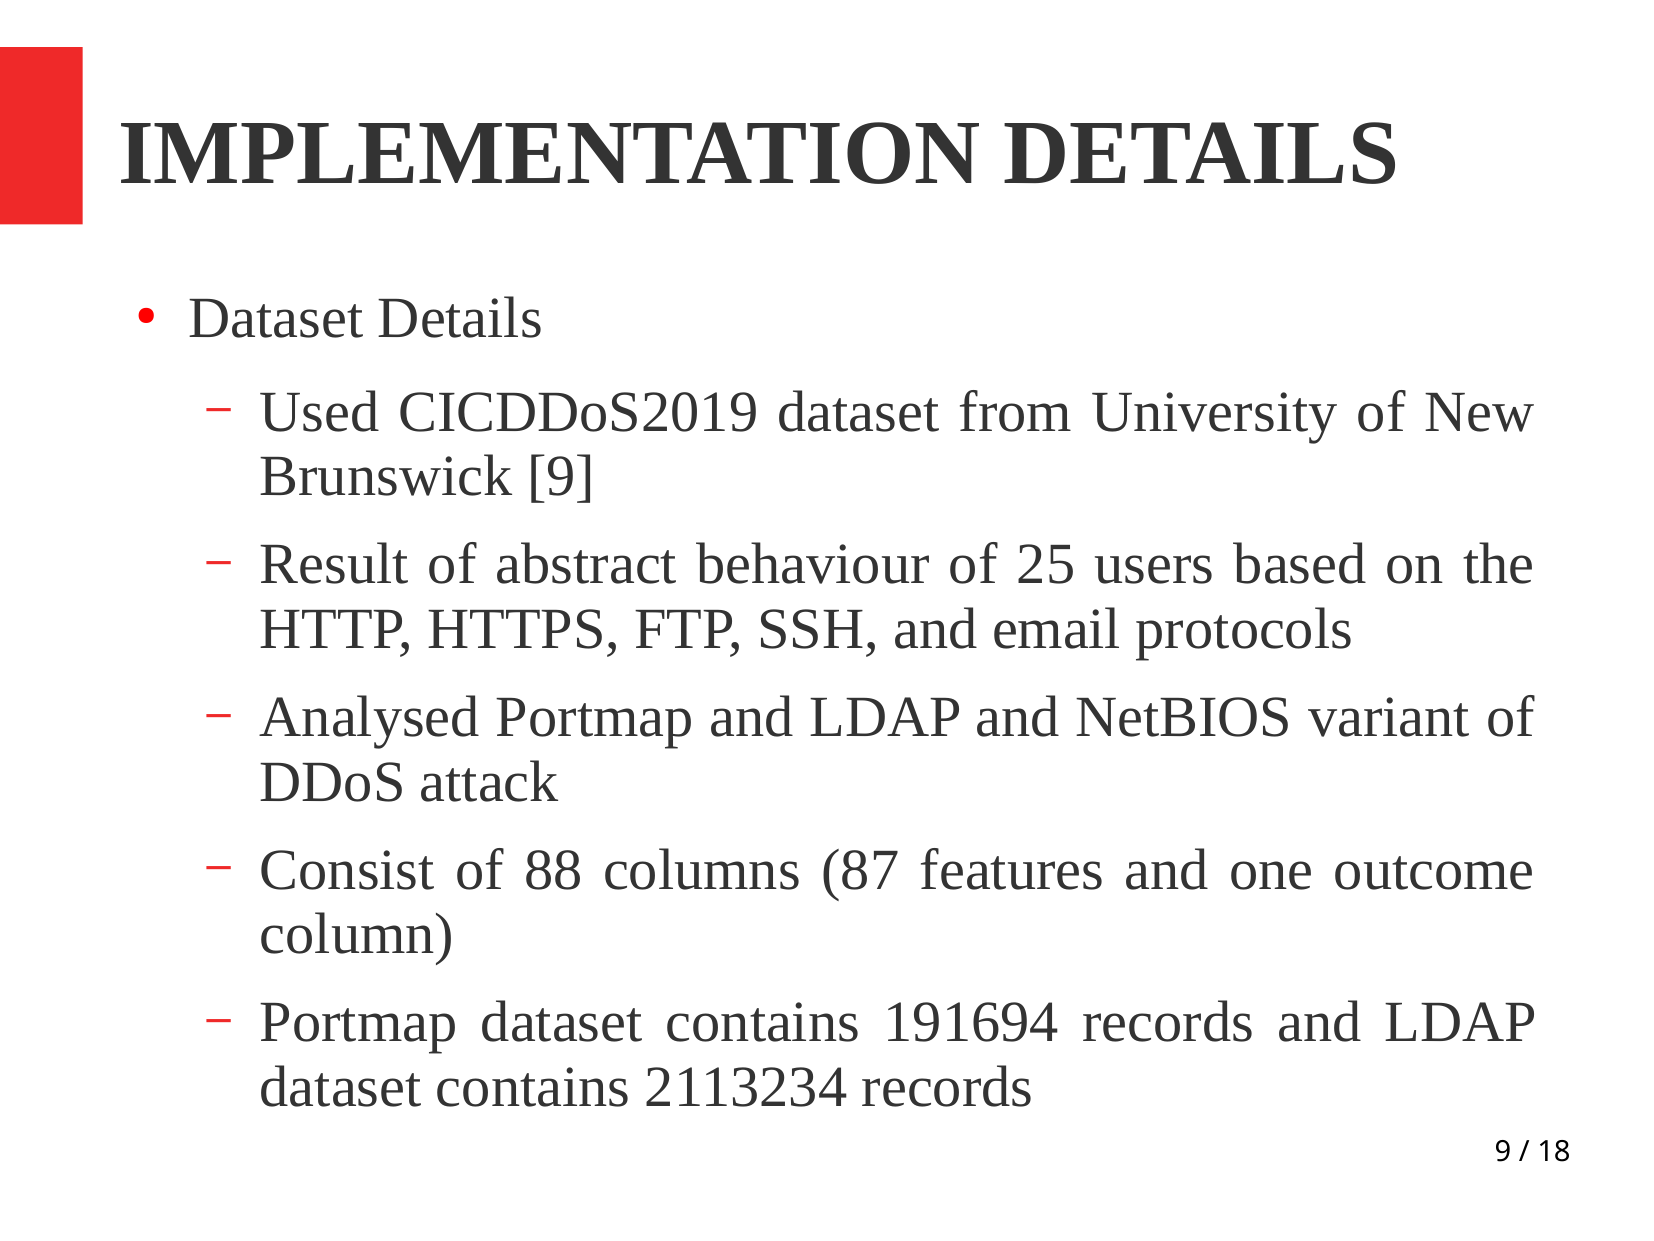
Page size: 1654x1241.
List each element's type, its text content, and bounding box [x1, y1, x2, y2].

list Dataset Details Used CICDDoS2019 dataset from University of New Brunswick [9] Result of abstract behaviour of 25 users based on the HTTP, HTTPS, FTP, SSH, and email protocols Analysed Portmap and LDAP and NetBIOS variant of DDoS attack Consist of 88 columns (87 features and one outcome column) Portmap dataset contains 191694 records and LDAP dataset contains 2113234 records [118, 285, 1536, 1186]
title IMPLEMENTATION DETAILS [118, 49, 1571, 257]
